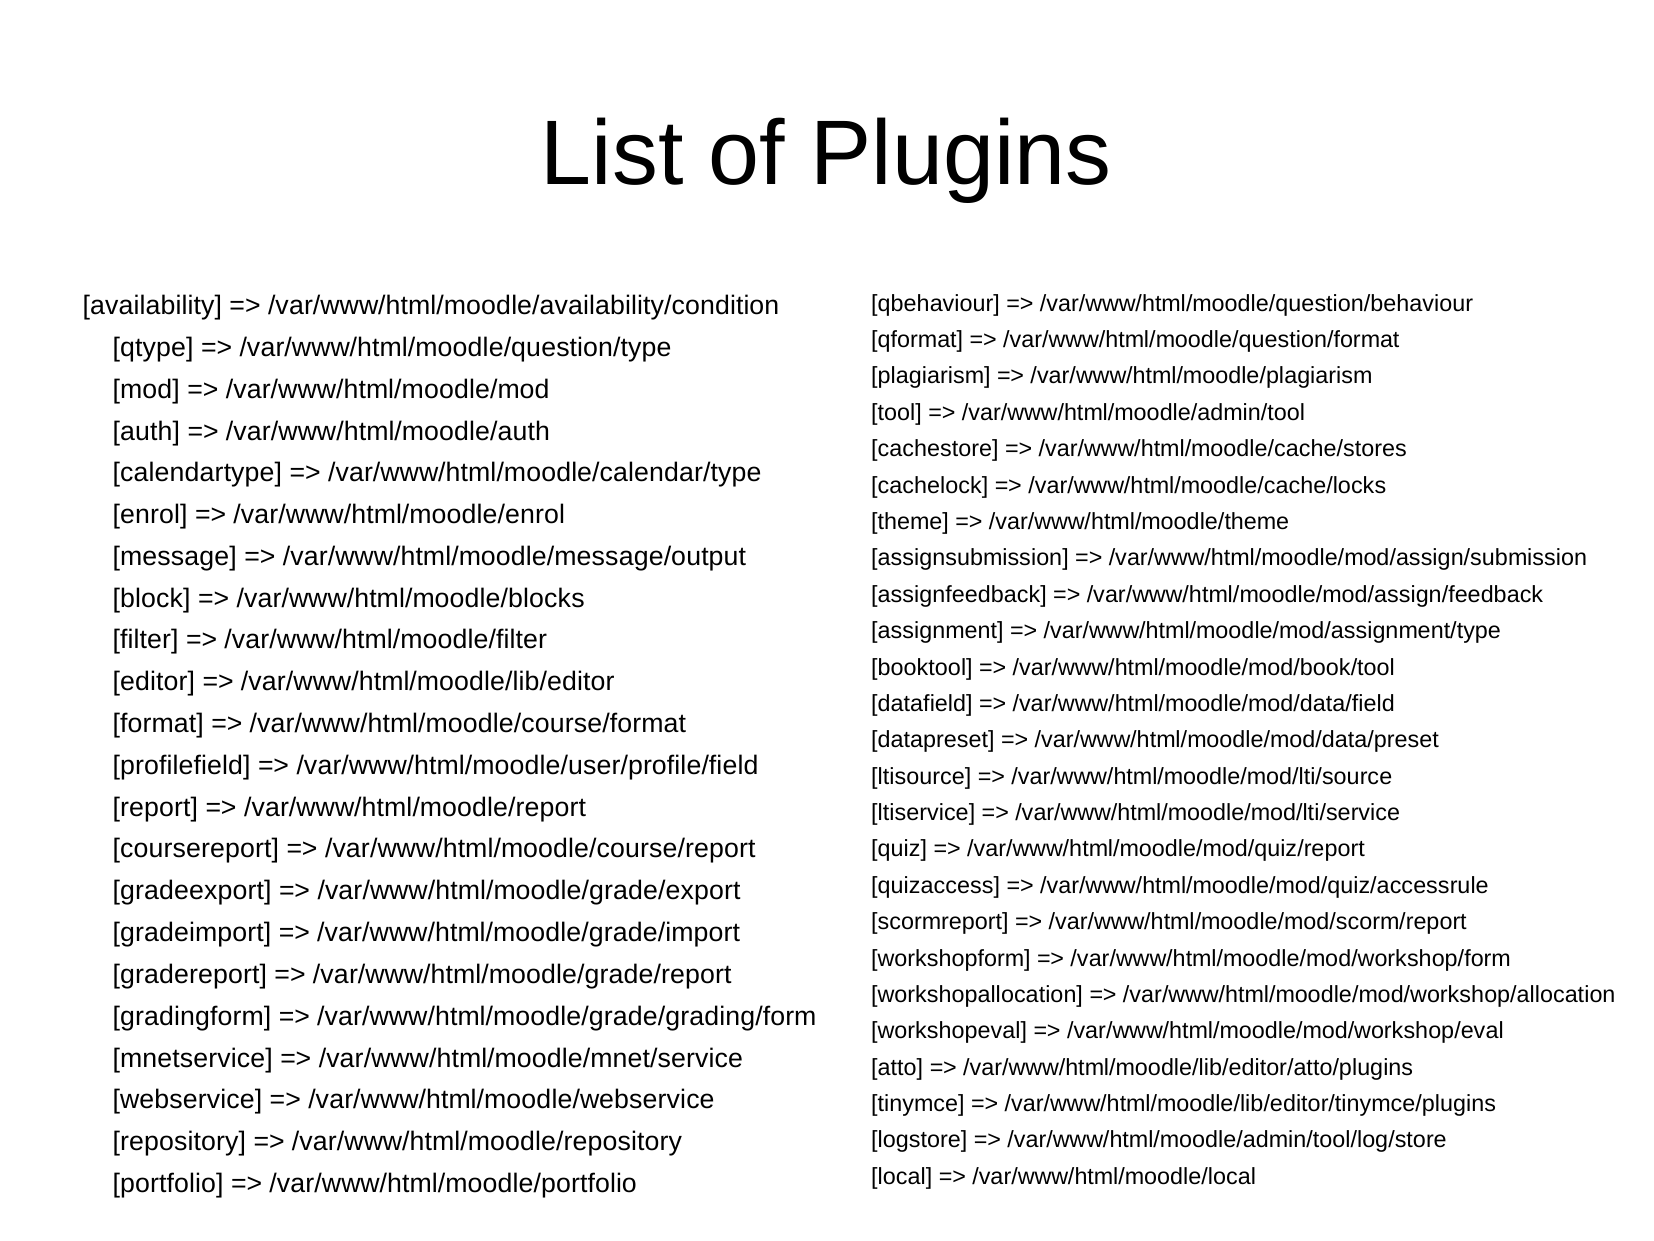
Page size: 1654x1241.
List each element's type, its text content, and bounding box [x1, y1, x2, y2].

list [qbehaviour] => /var/www/html/moodle/question/behaviour [qformat] => /var/www/html/moodle/question/format [plagiarism] => /var/www/html/moodle/plagiarism [tool] => /var/www/html/moodle/admin/tool [cachestore] => /var/www/html/moodle/cache/stores [cachelock] => /var/www/html/moodle/cache/locks [theme] => /var/www/html/moodle/theme [assignsubmission] => /var/www/html/moodle/mod/assign/submission [assignfeedback] => /var/www/html/moodle/mod/assign/feedback [assignment] => /var/www/html/moodle/mod/assignment/type [booktool] => /var/www/html/moodle/mod/book/tool [datafield] => /var/www/html/moodle/mod/data/field [datapreset] => /var/www/html/moodle/mod/data/preset [ltisource] => /var/www/html/moodle/mod/lti/source [ltiservice] => /var/www/html/moodle/mod/lti/service [quiz] => /var/www/html/moodle/mod/quiz/report [quizaccess] => /var/www/html/moodle/mod/quiz/accessrule [scormreport] => /var/www/html/moodle/mod/scorm/report [workshopform] => /var/www/html/moodle/mod/workshop/form [workshopallocation] => /var/www/html/moodle/mod/workshop/allocation [workshopeval] => /var/www/html/moodle/mod/workshop/eval [atto] => /var/www/html/moodle/lib/editor/atto/plugins [tinymce] => /var/www/html/moodle/lib/editor/tinymce/plugins [logstore] => /var/www/html/moodle/admin/tool/log/store [local] => /var/www/html/moodle/local [845, 290, 1619, 1205]
title List of Plugins [82, 49, 1571, 257]
list [availability] => /var/www/html/moodle/availability/condition [qtype] => /var/www/html/moodle/question/type [mod] => /var/www/html/moodle/mod [auth] => /var/www/html/moodle/auth [calendartype] => /var/www/html/moodle/calendar/type [enrol] => /var/www/html/moodle/enrol [message] => /var/www/html/moodle/message/output [block] => /var/www/html/moodle/blocks [filter] => /var/www/html/moodle/filter [editor] => /var/www/html/moodle/lib/editor [format] => /var/www/html/moodle/course/format [profilefield] => /var/www/html/moodle/user/profile/field [report] => /var/www/html/moodle/report [coursereport] => /var/www/html/moodle/course/report [gradeexport] => /var/www/html/moodle/grade/export [gradeimport] => /var/www/html/moodle/grade/import [gradereport] => /var/www/html/moodle/grade/report [gradingform] => /var/www/html/moodle/grade/grading/form [mnetservice] => /var/www/html/moodle/mnet/service [webservice] => /var/www/html/moodle/webservice [repository] => /var/www/html/moodle/repository [portfolio] => /var/www/html/moodle/portfolio [82, 290, 839, 1205]
